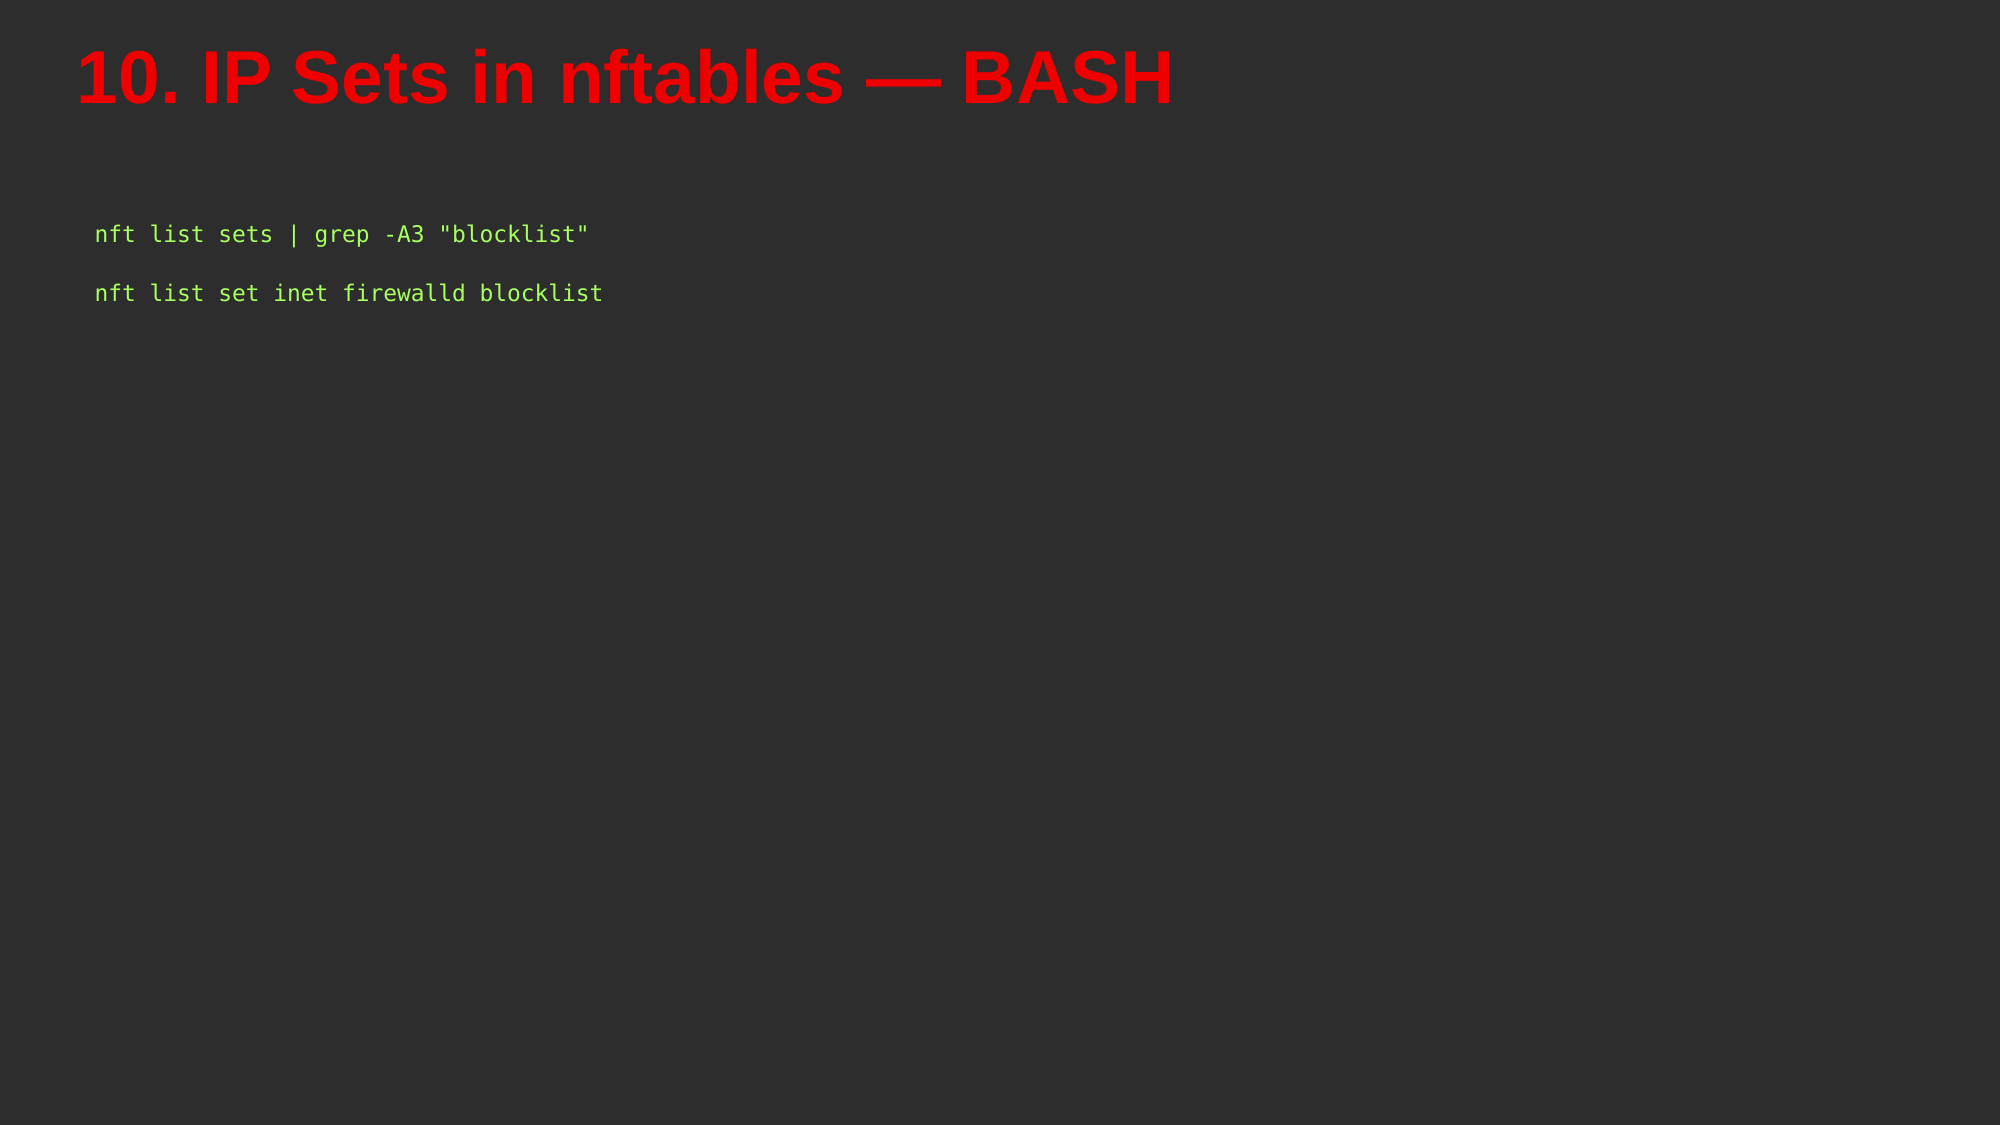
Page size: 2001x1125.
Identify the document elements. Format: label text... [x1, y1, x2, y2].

text_box 10. IP Sets in nftables — BASH [59, 23, 1942, 178]
text_box nft list sets | grep -A3 "blocklist" nft list set inet firewalld blocklist [59, 194, 1942, 1093]
